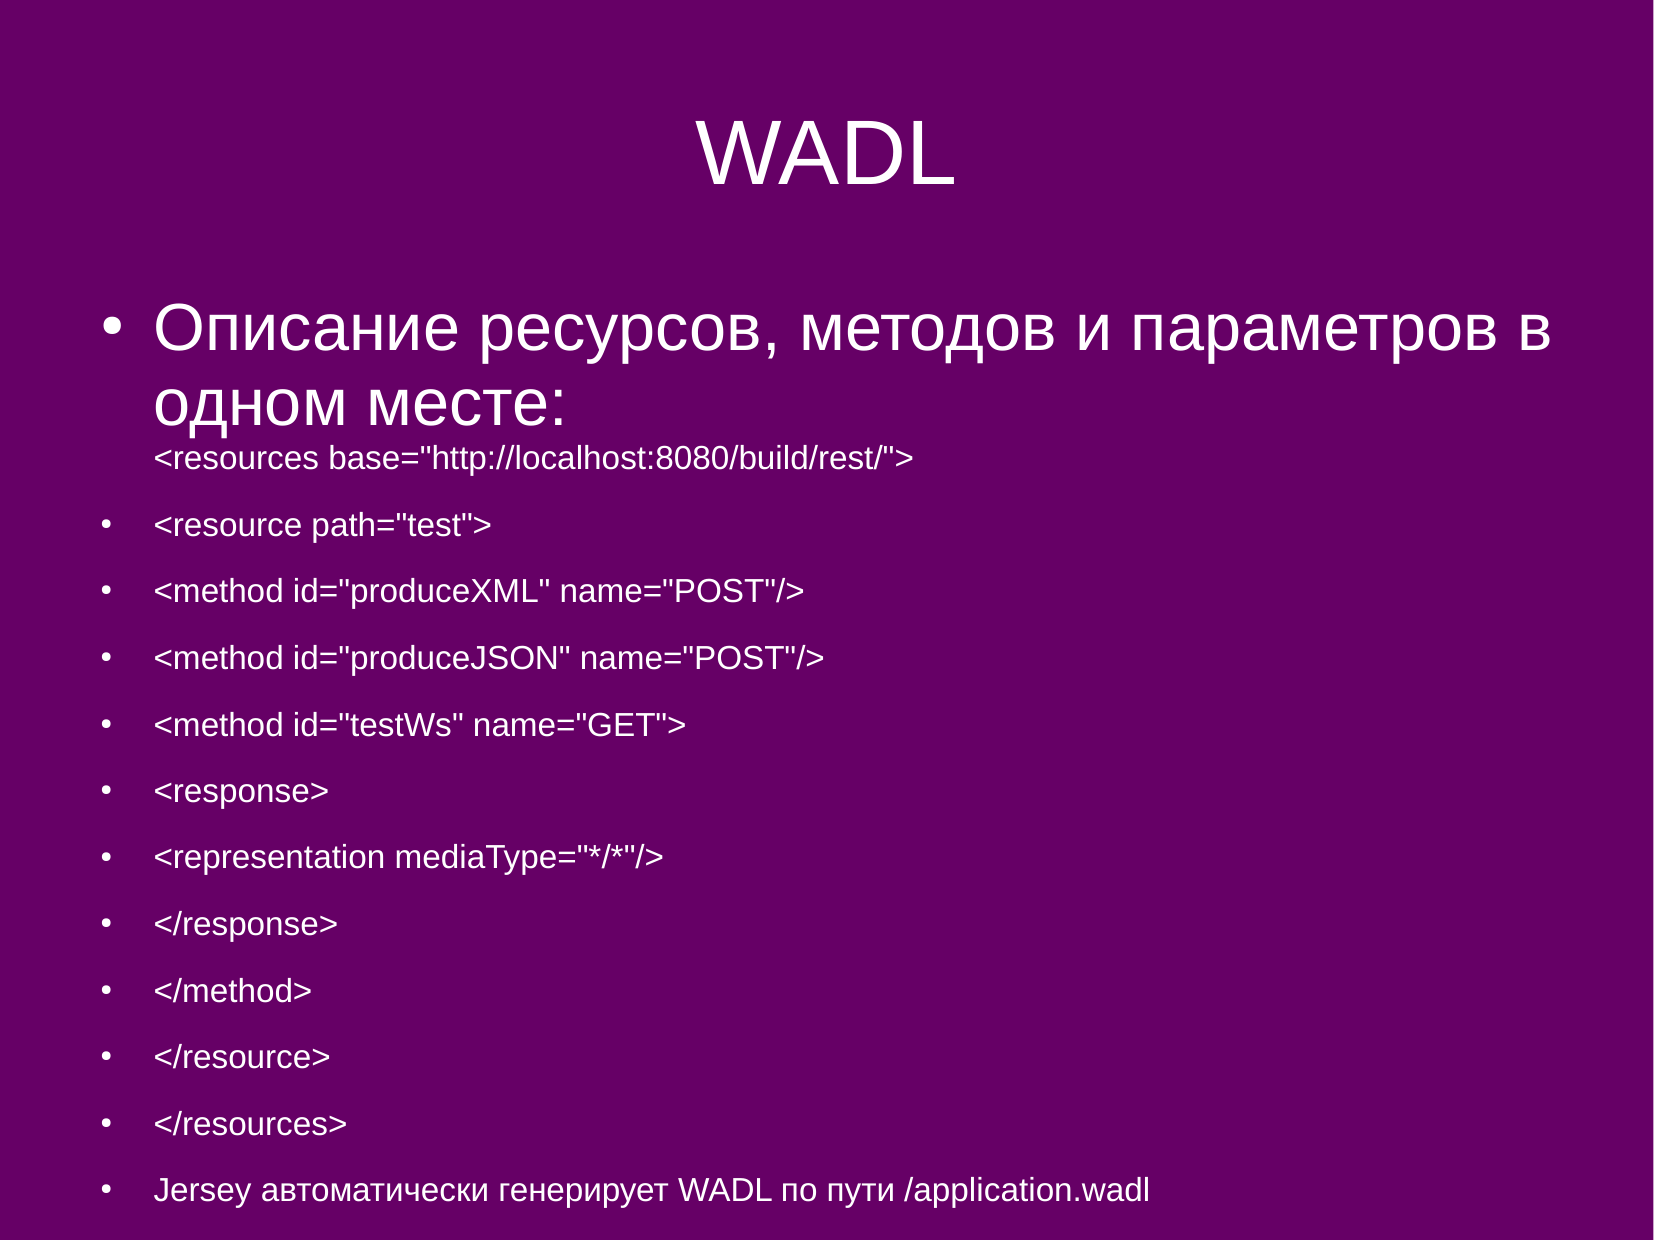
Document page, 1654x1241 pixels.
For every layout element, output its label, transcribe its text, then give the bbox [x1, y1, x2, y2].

list Описание ресурсов, методов и параметров в одном месте: <resources base="http://localhost:8080/build/rest/"> <resource path="test"> <method id="produceXML" name="POST"/> <method id="produceJSON" name="POST"/> <method id="testWs" name="GET"> <response> <representation mediaType="*/*"/> </response> </method> </resource> </resources> Jersey автоматически генерирует WADL по пути /application.wadl [82, 290, 1571, 1212]
title WADL [82, 49, 1571, 257]
